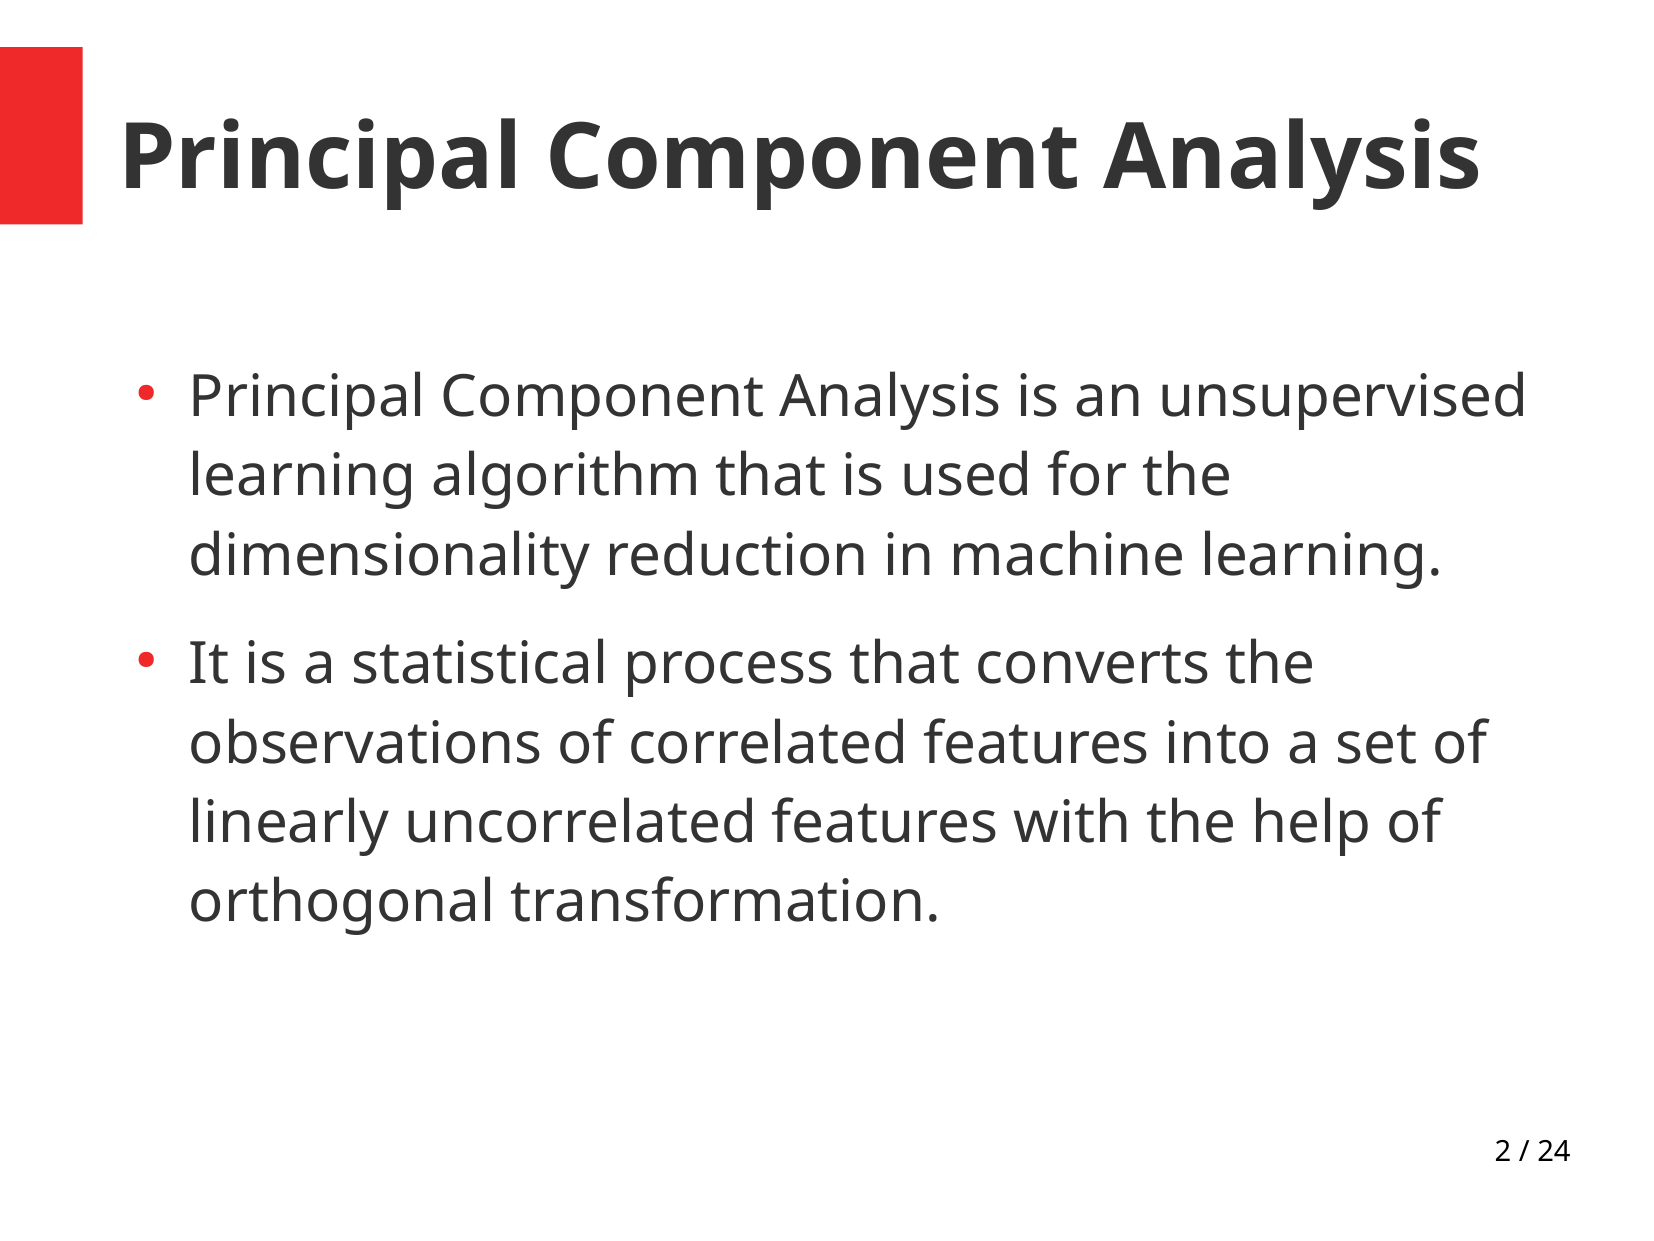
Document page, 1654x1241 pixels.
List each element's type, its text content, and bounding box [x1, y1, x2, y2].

list Principal Component Analysis is an unsupervised learning algorithm that is used for the dimensionality reduction in machine learning. It is a statistical process that converts the observations of correlated features into a set of linearly uncorrelated features with the help of orthogonal transformation. [118, 354, 1536, 1074]
title Principal Component Analysis [118, 49, 1571, 257]
